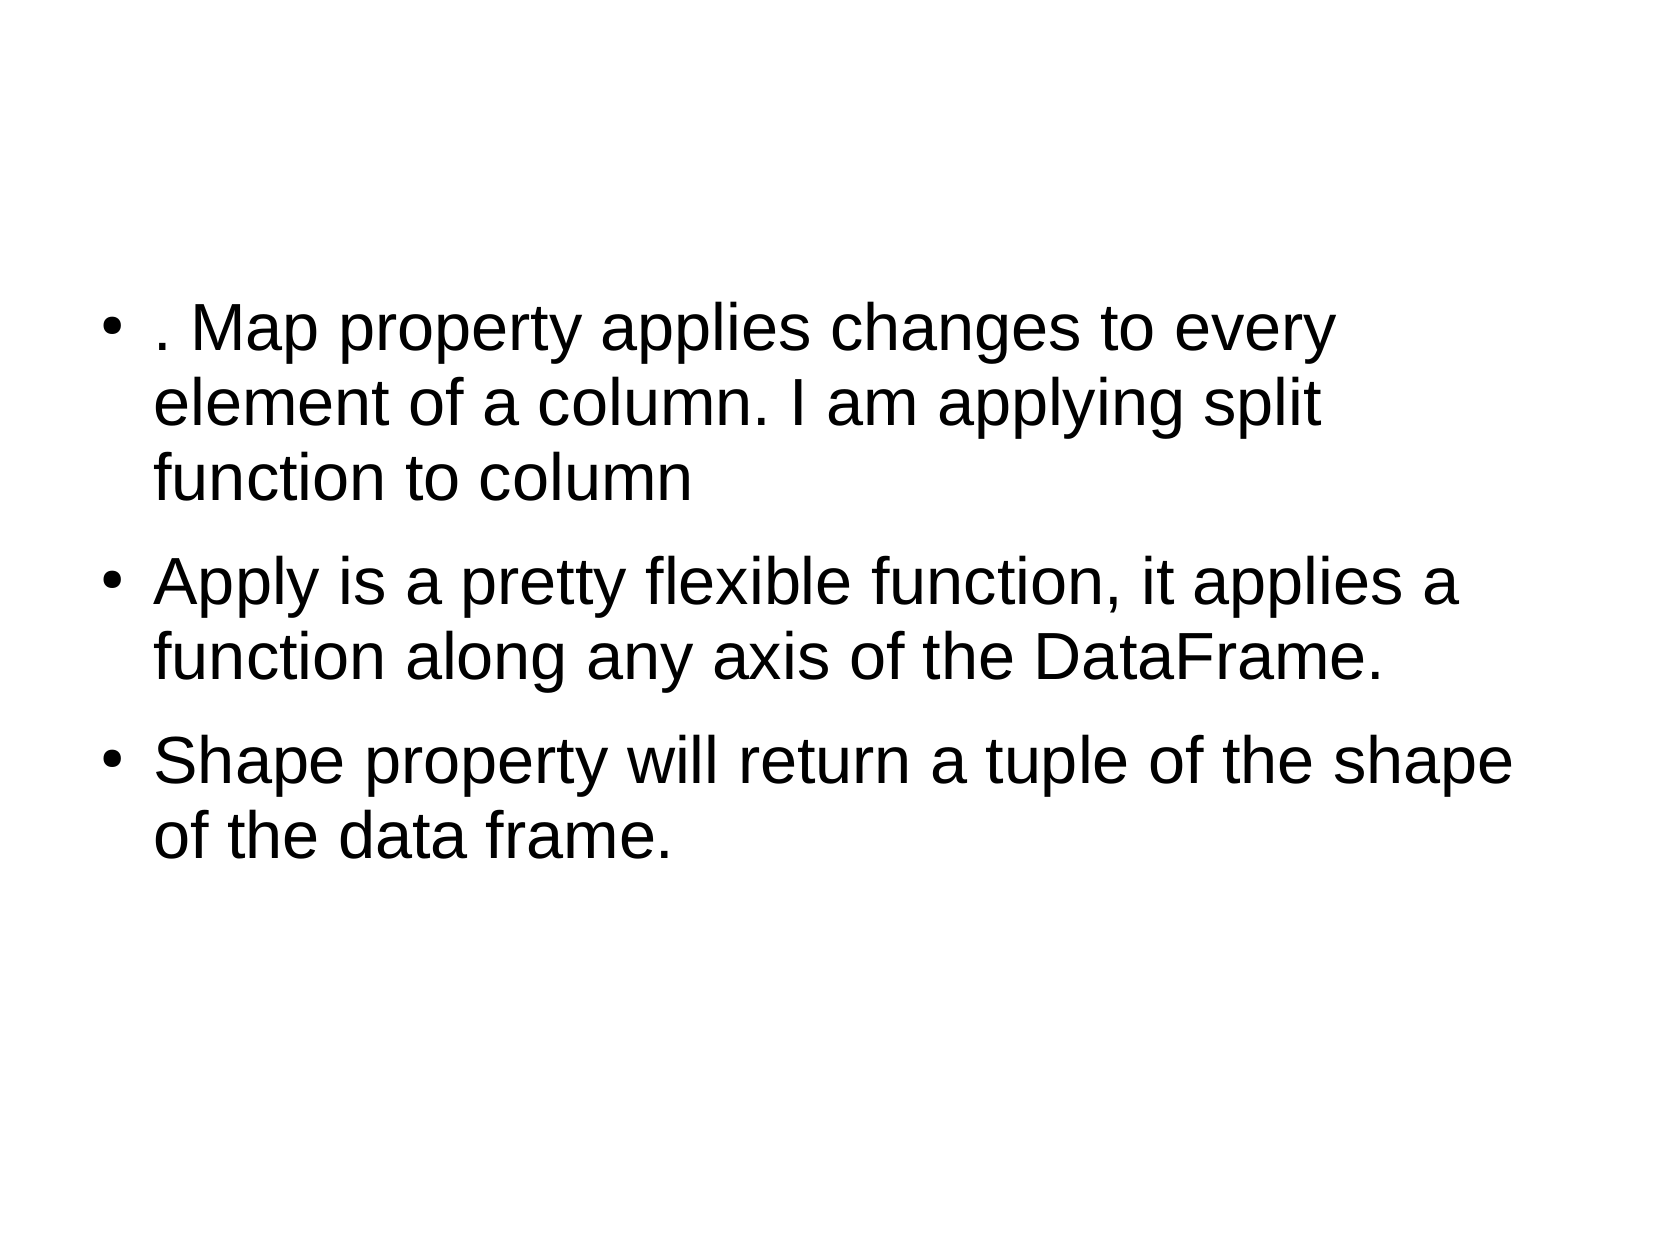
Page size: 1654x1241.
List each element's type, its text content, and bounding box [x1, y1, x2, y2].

list . Map property applies changes to every element of a column. I am applying split function to column Apply is a pretty flexible function, it applies a function along any axis of the DataFrame. Shape property will return a tuple of the shape of the data frame. [82, 290, 1571, 1010]
